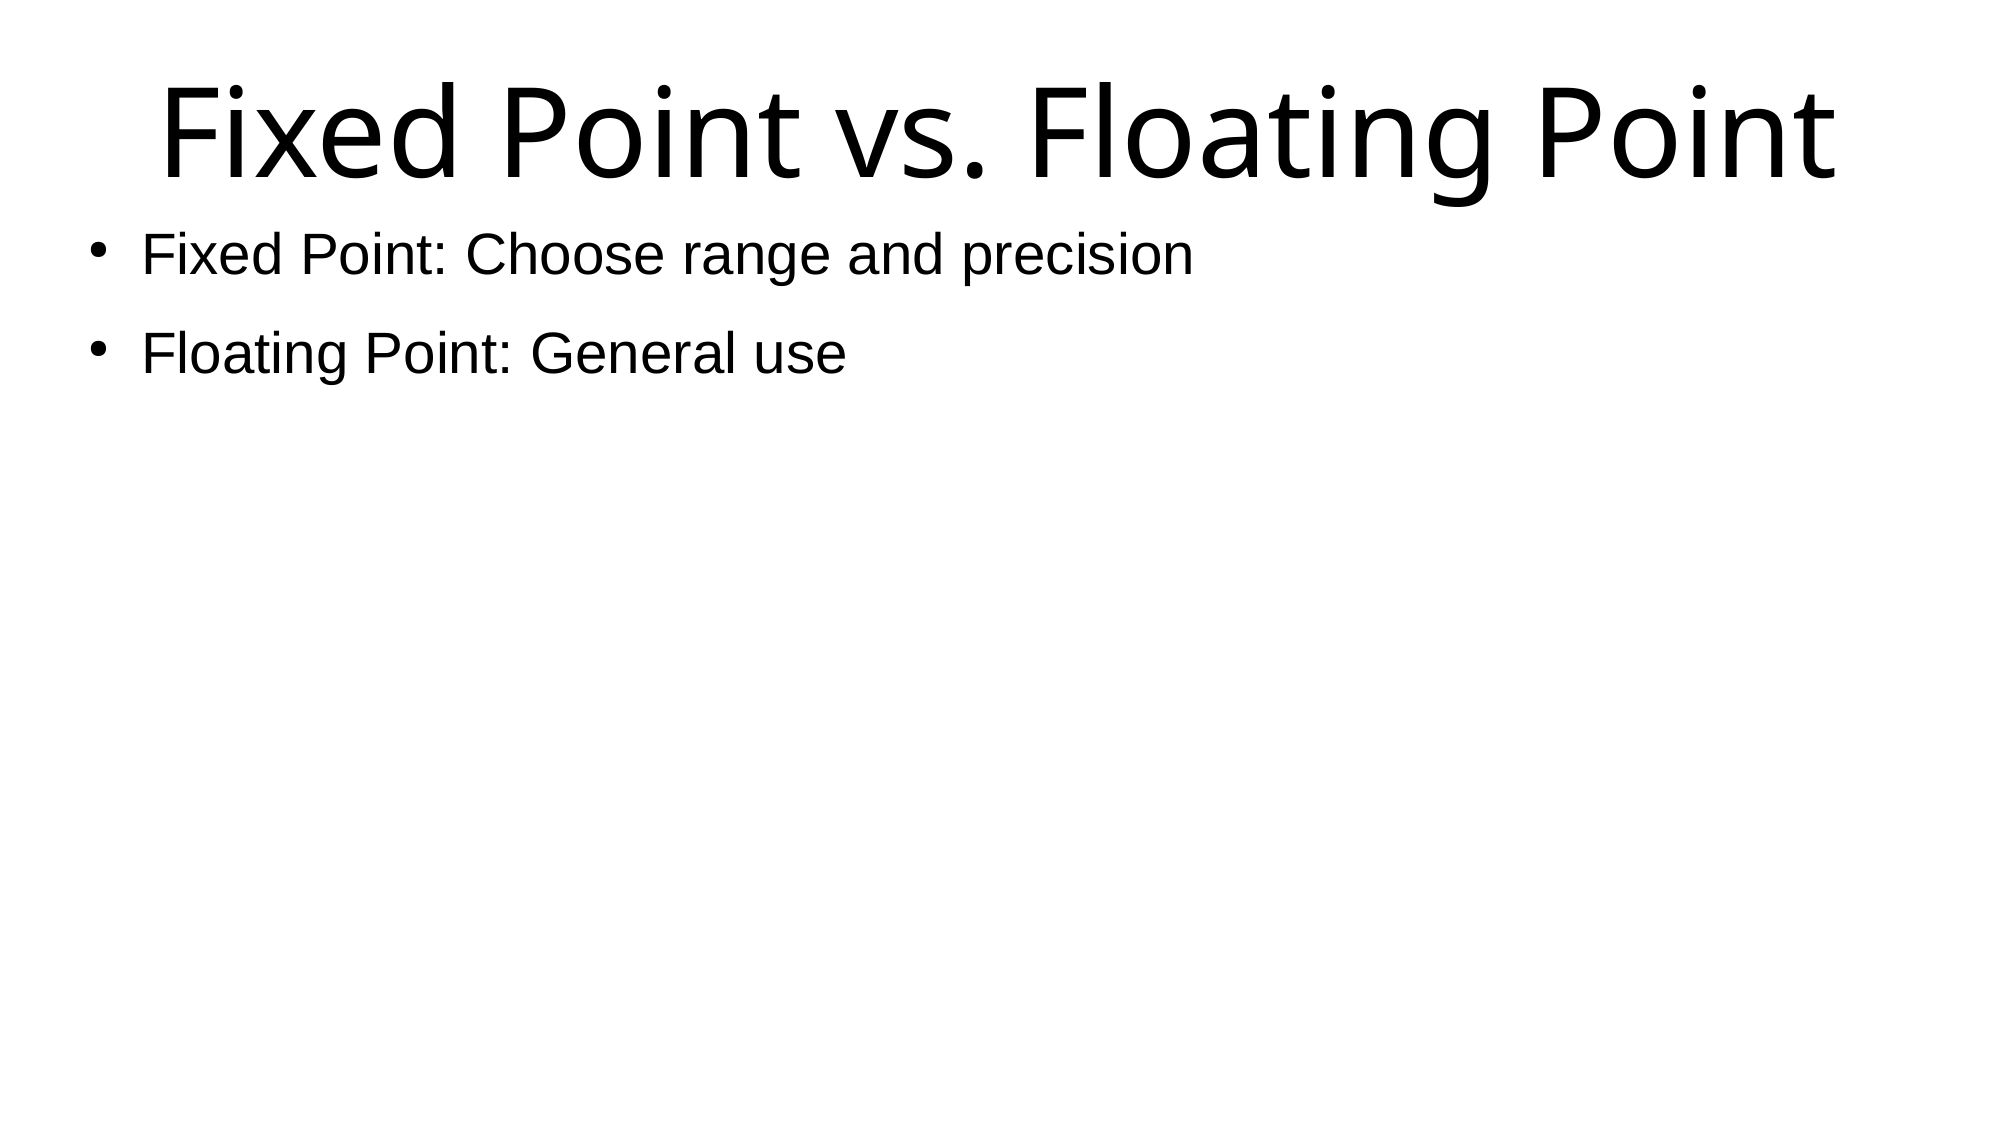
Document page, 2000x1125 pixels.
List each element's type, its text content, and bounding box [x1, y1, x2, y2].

list Fixed Point: Choose range and precision Floating Point: General use [55, 215, 1963, 1063]
title Fixed Point vs. Floating Point [30, 59, 1966, 215]
